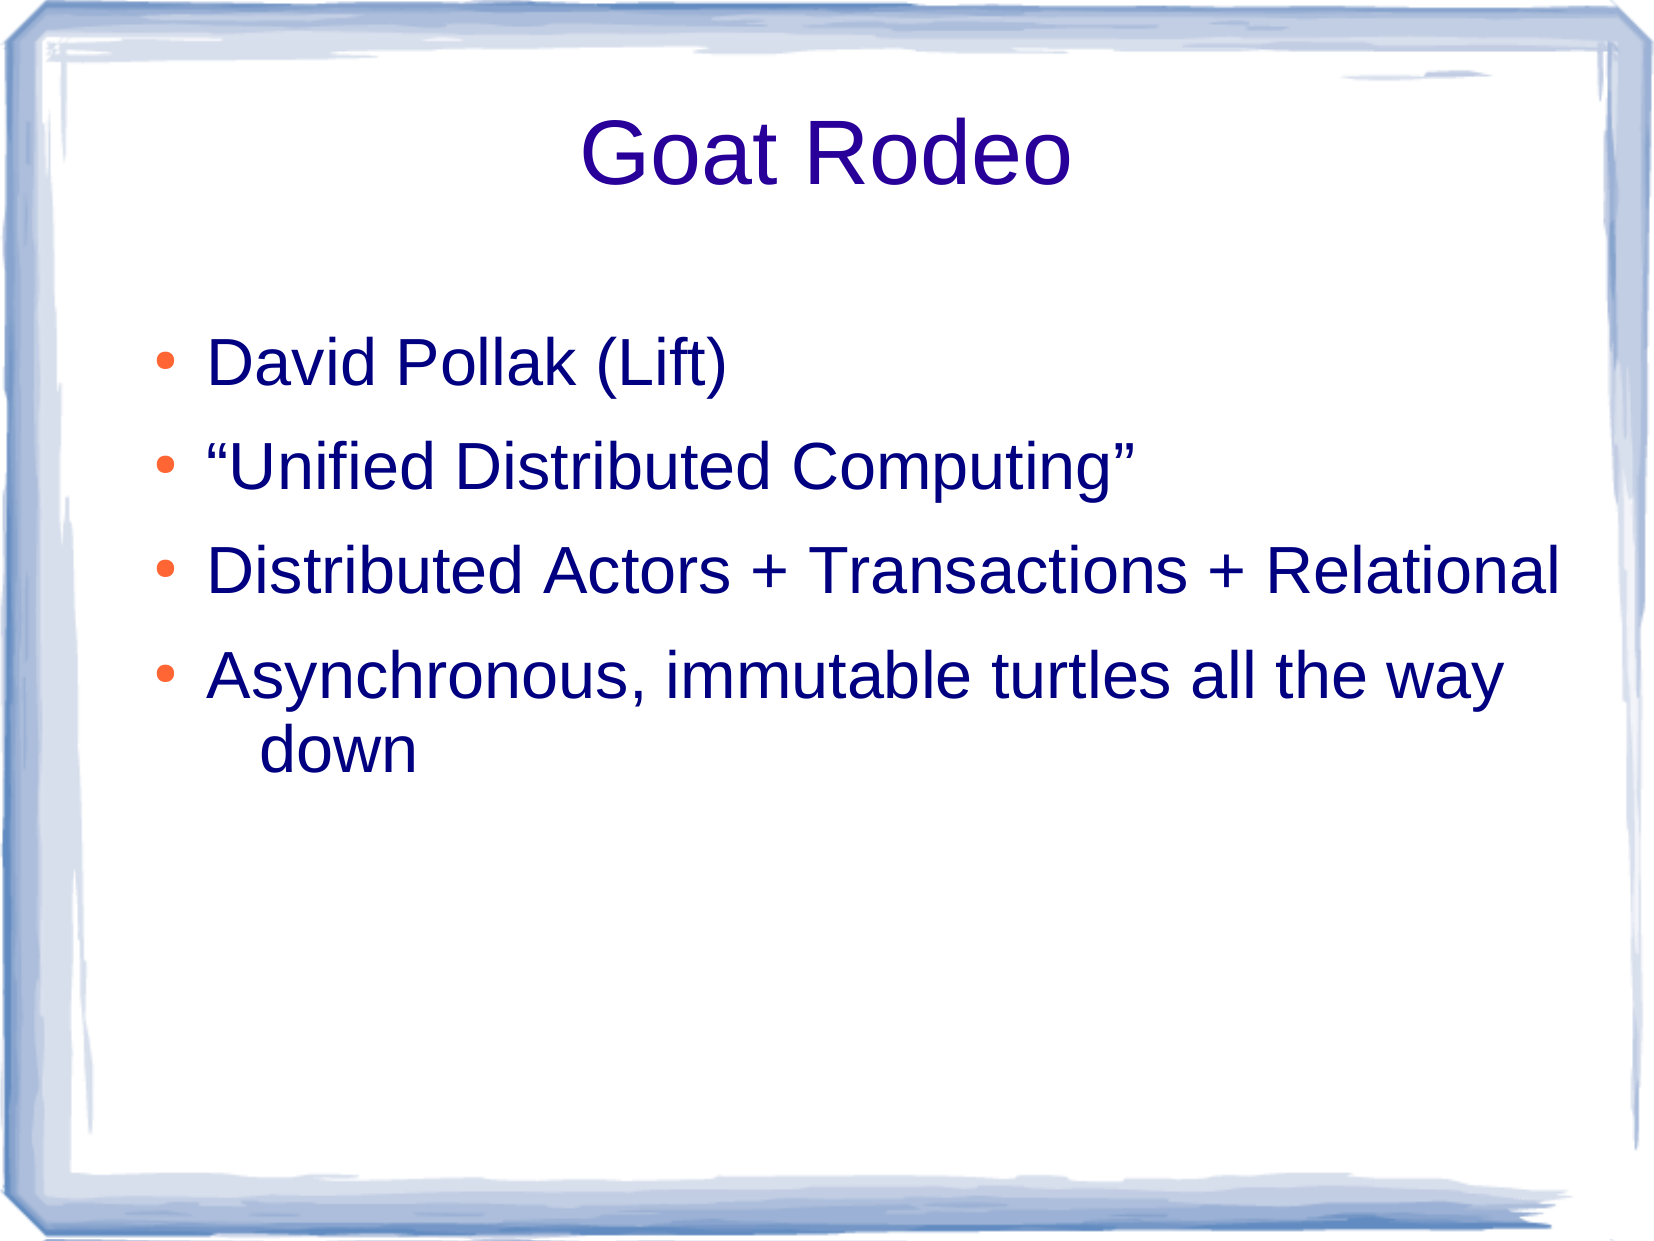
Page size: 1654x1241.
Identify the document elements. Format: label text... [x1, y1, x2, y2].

picture [0, 0, 1654, 1241]
list David Pollak (Lift) “Unified Distributed Computing” Distributed Actors + Transactions + Relational Asynchronous, immutable turtles all the way down [118, 324, 1571, 1129]
title Goat Rodeo [82, 56, 1571, 250]
